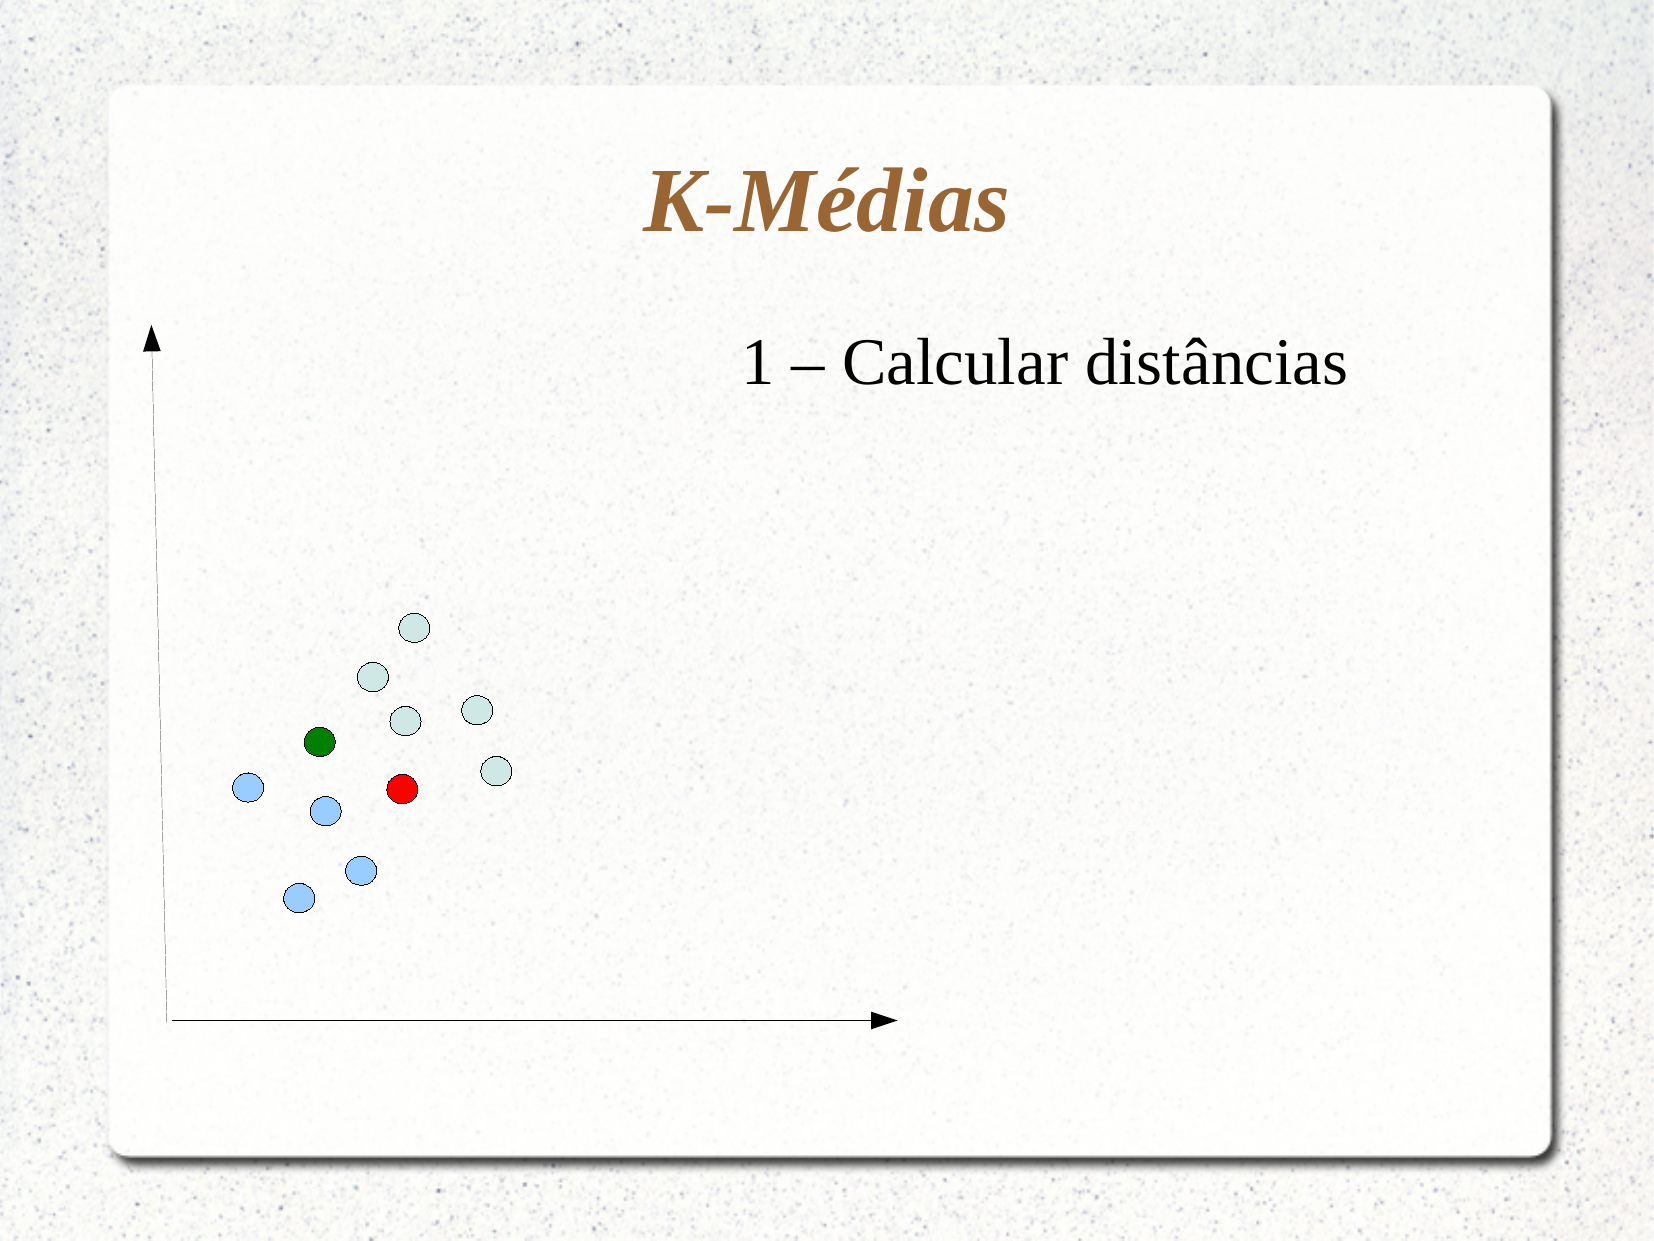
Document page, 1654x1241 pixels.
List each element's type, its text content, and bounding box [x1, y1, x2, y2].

text_box [304, 727, 336, 757]
title K-Médias [118, 96, 1536, 304]
list 1 – Calcular distâncias [118, 324, 1571, 1241]
picture [0, 0, 1654, 1241]
text_box [386, 774, 418, 804]
